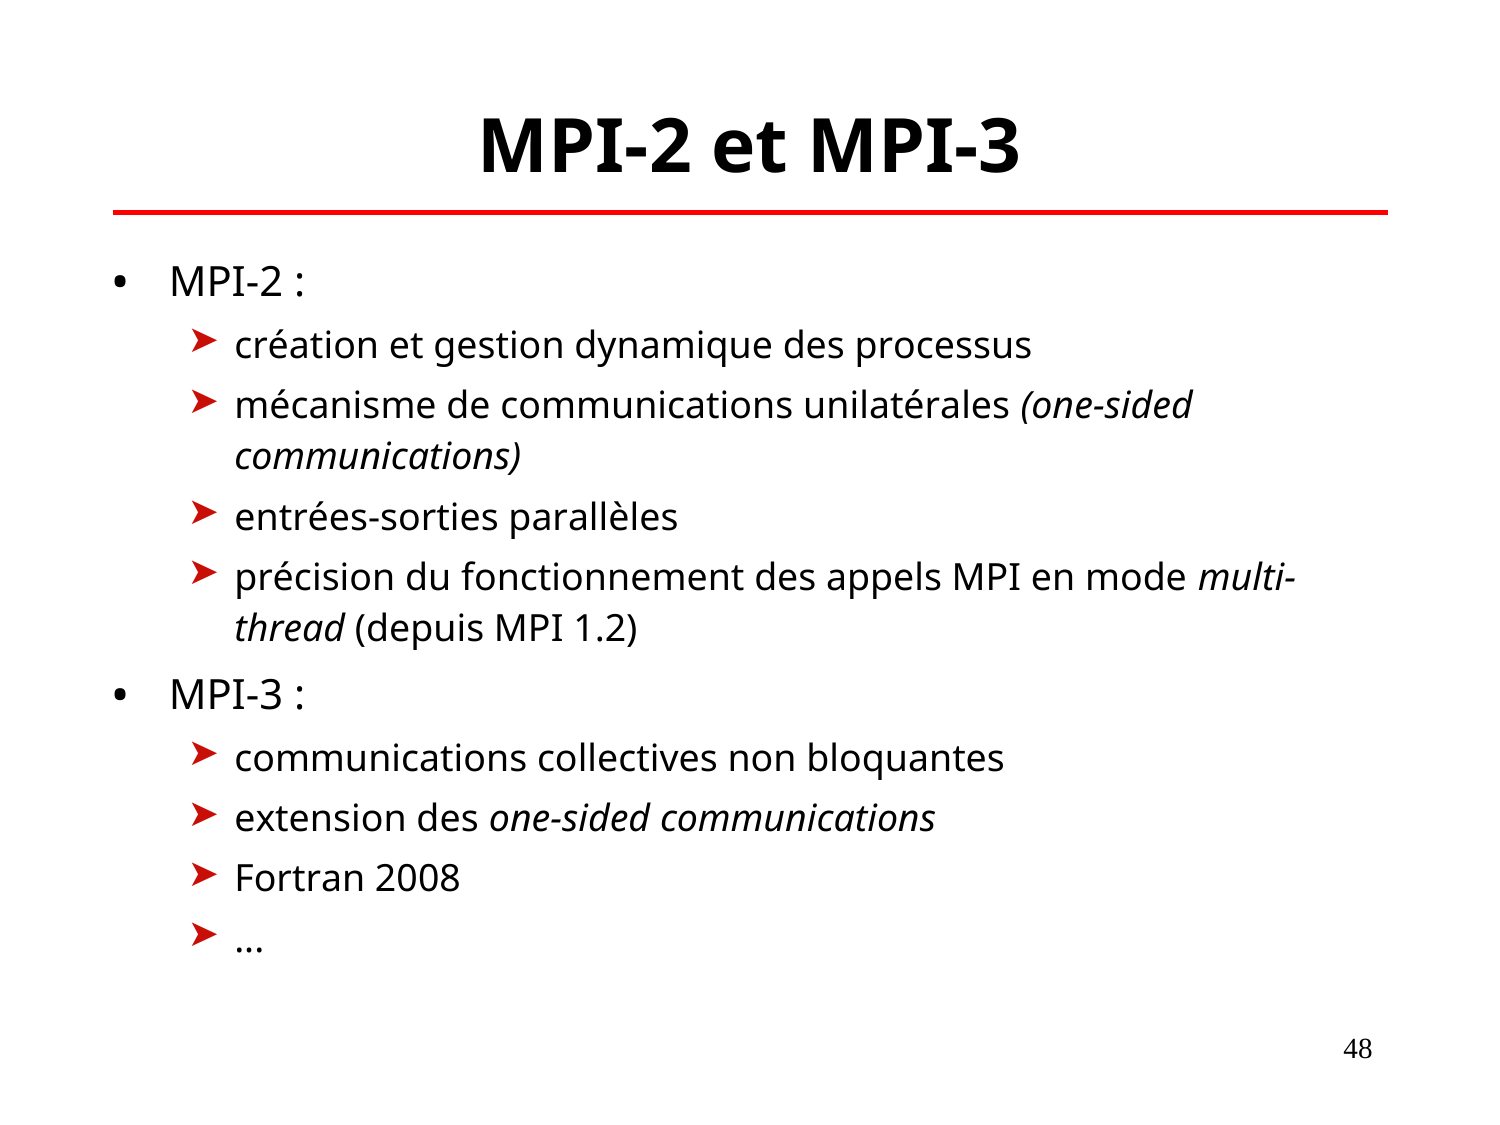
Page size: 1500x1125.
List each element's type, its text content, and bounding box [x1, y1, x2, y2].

list MPI-2 : création et gestion dynamique des processus mécanisme de communications unilatérales (one-sided communications) entrées-sorties parallèles précision du fonctionnement des appels MPI en mode multi-thread (depuis MPI 1.2) MPI-3 : communications collectives non bloquantes extension des one-sided communications Fortran 2008 ... [112, 252, 1388, 1038]
title MPI-2 et MPI-3 [112, 46, 1388, 242]
